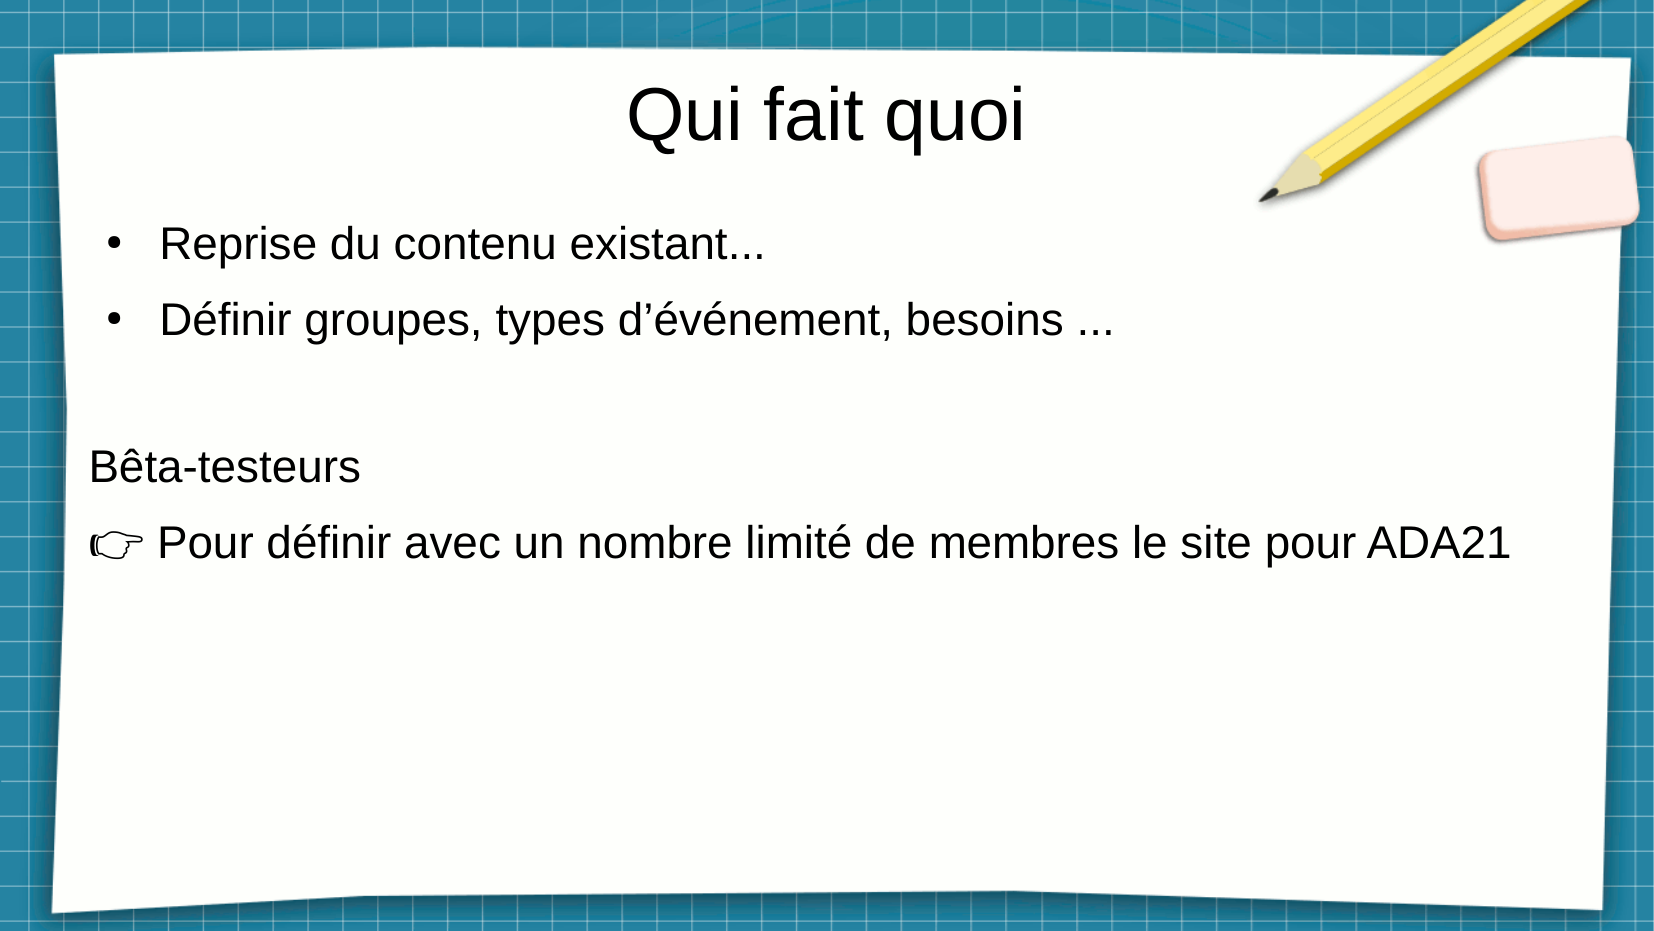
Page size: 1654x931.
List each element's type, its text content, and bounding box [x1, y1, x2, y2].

list Reprise du contenu existant... Définir groupes, types d’événement, besoins ... Bêta-testeurs 👉 Pour définir avec un nombre limité de membres le site pour ADA21 [88, 217, 1577, 758]
title Qui fait quoi [82, 37, 1571, 193]
picture [0, 0, 1654, 931]
